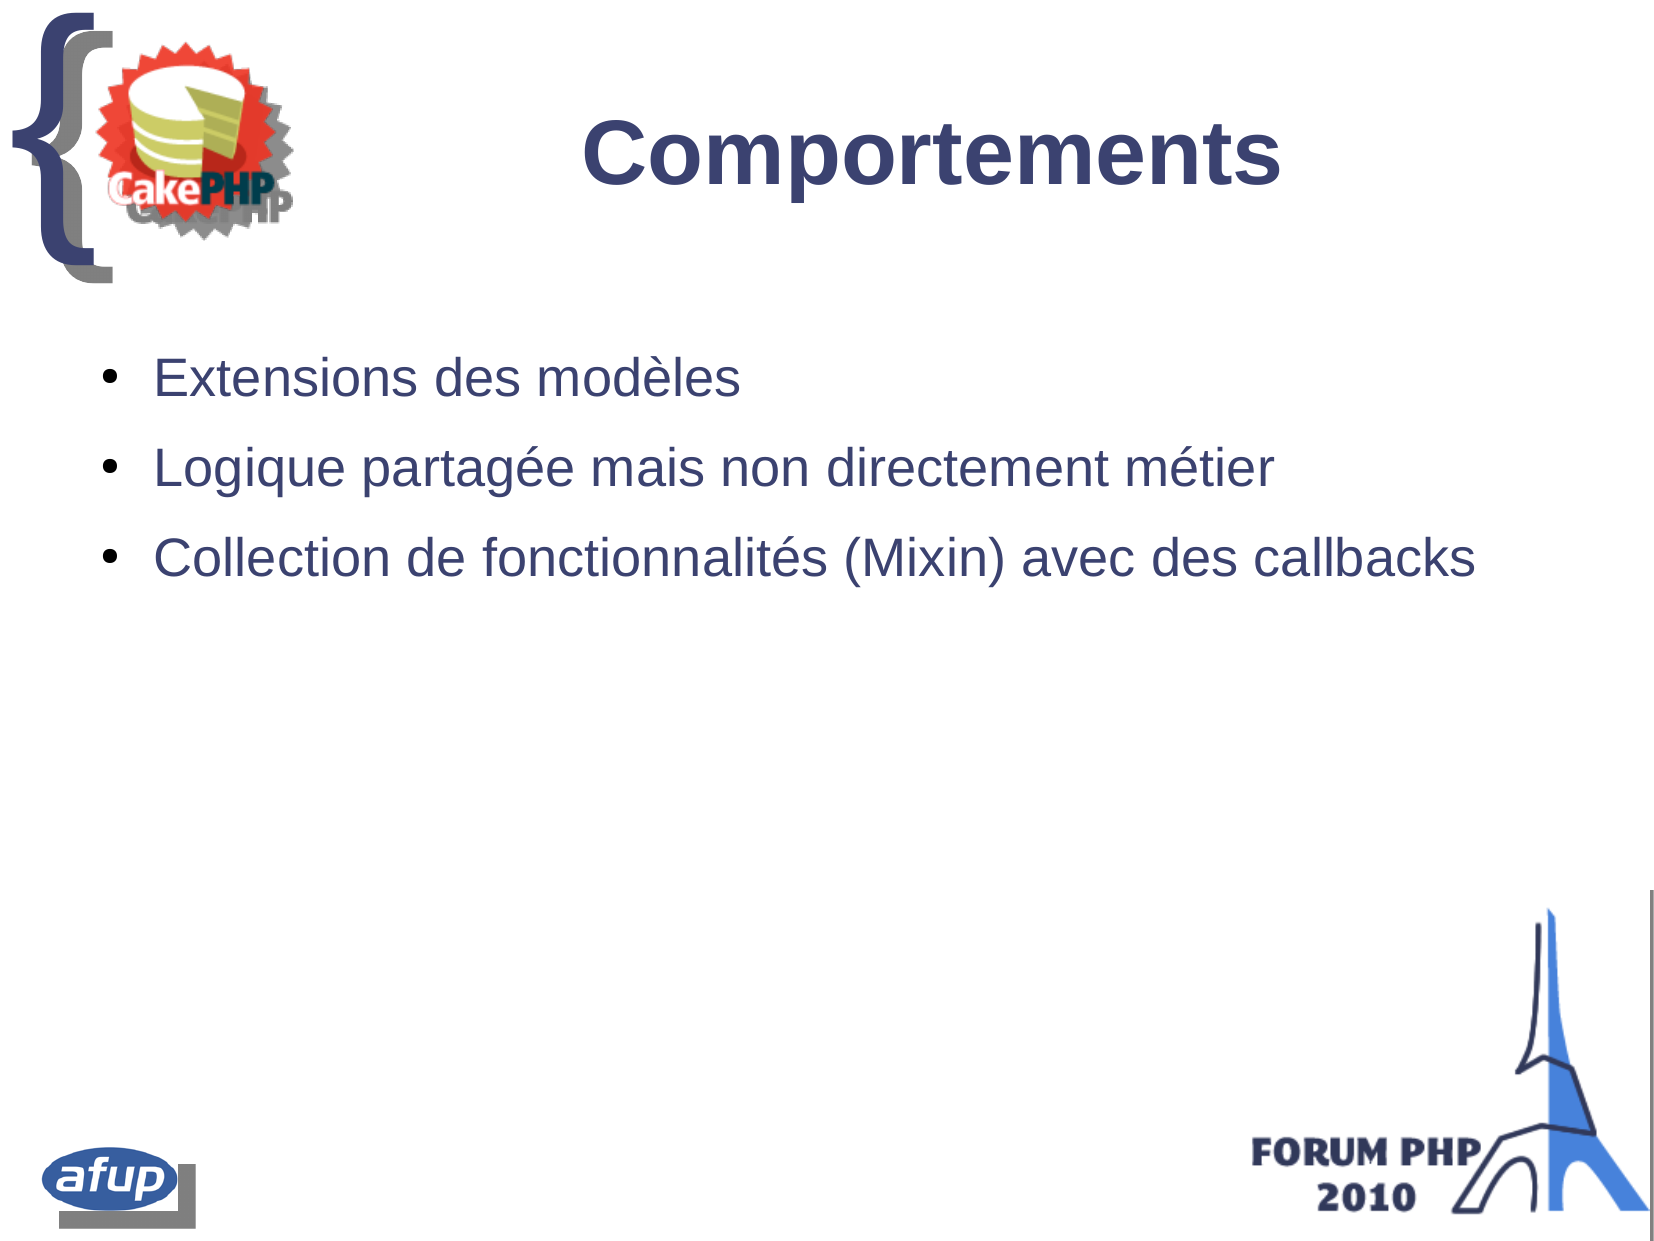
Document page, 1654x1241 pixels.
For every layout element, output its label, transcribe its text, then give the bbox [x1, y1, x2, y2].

picture [1240, 872, 1650, 1241]
title Comportements [295, 56, 1571, 250]
picture [41, 1146, 178, 1211]
picture [88, 35, 284, 231]
list Extensions des modèles Logique partagée mais non directement métier Collection de fonctionnalités (Mixin) avec des callbacks [82, 290, 1571, 1094]
